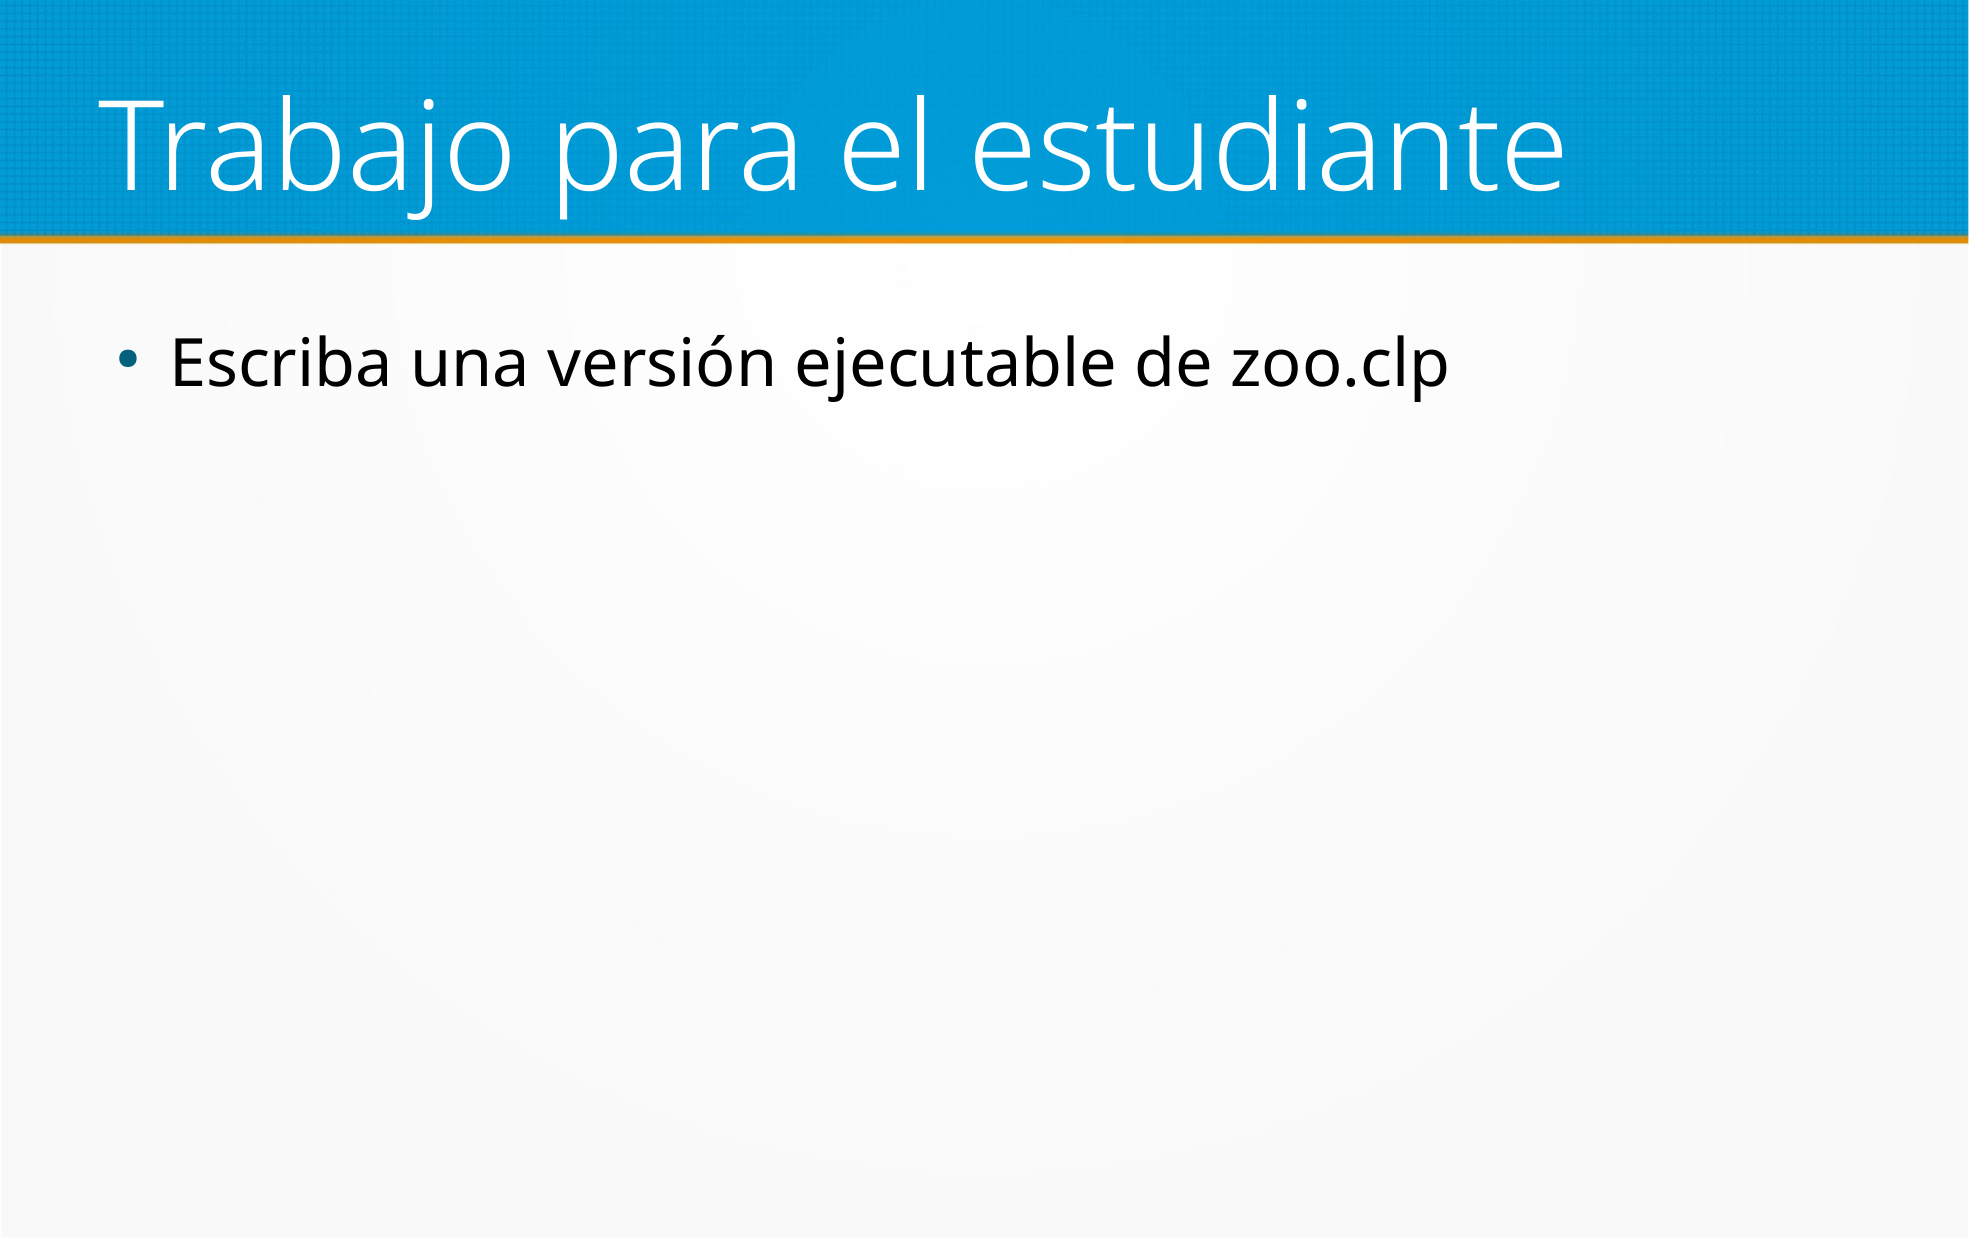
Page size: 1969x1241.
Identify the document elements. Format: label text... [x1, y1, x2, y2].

list Escriba una versión ejecutable de zoo.clp [98, 315, 1861, 1081]
title Trabajo para el estudiante [98, 19, 1870, 227]
picture [0, 233, 1969, 1241]
